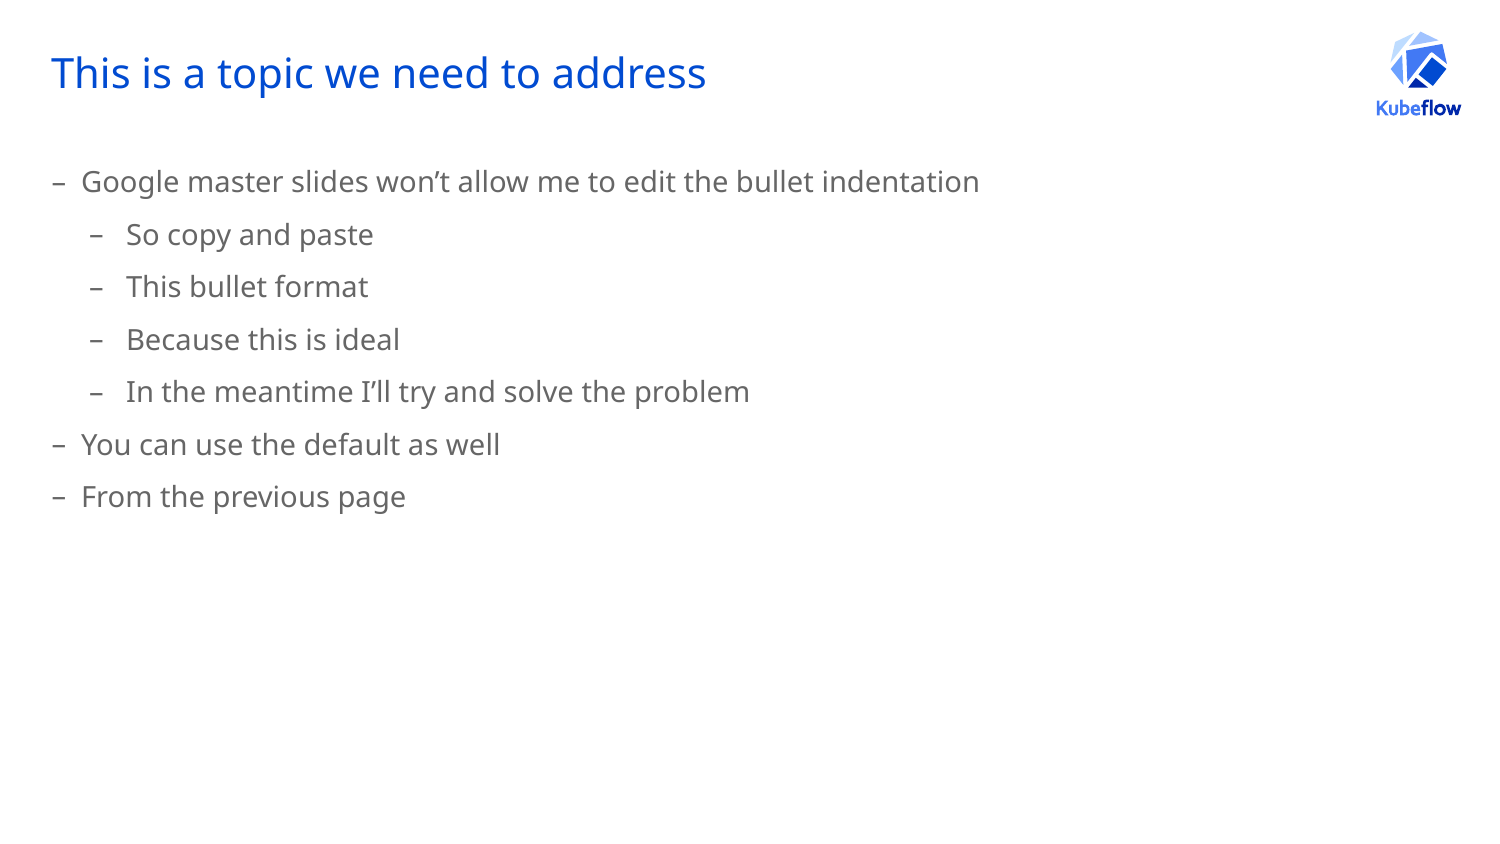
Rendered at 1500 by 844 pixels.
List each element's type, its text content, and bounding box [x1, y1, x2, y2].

list Google master slides won’t allow me to edit the bullet indentation So copy and paste This bullet format Because this is ideal In the meantime I’ll try and solve the problem You can use the default as well From the previous page [51, 146, 1449, 621]
title This is a topic we need to address [51, 47, 1449, 146]
